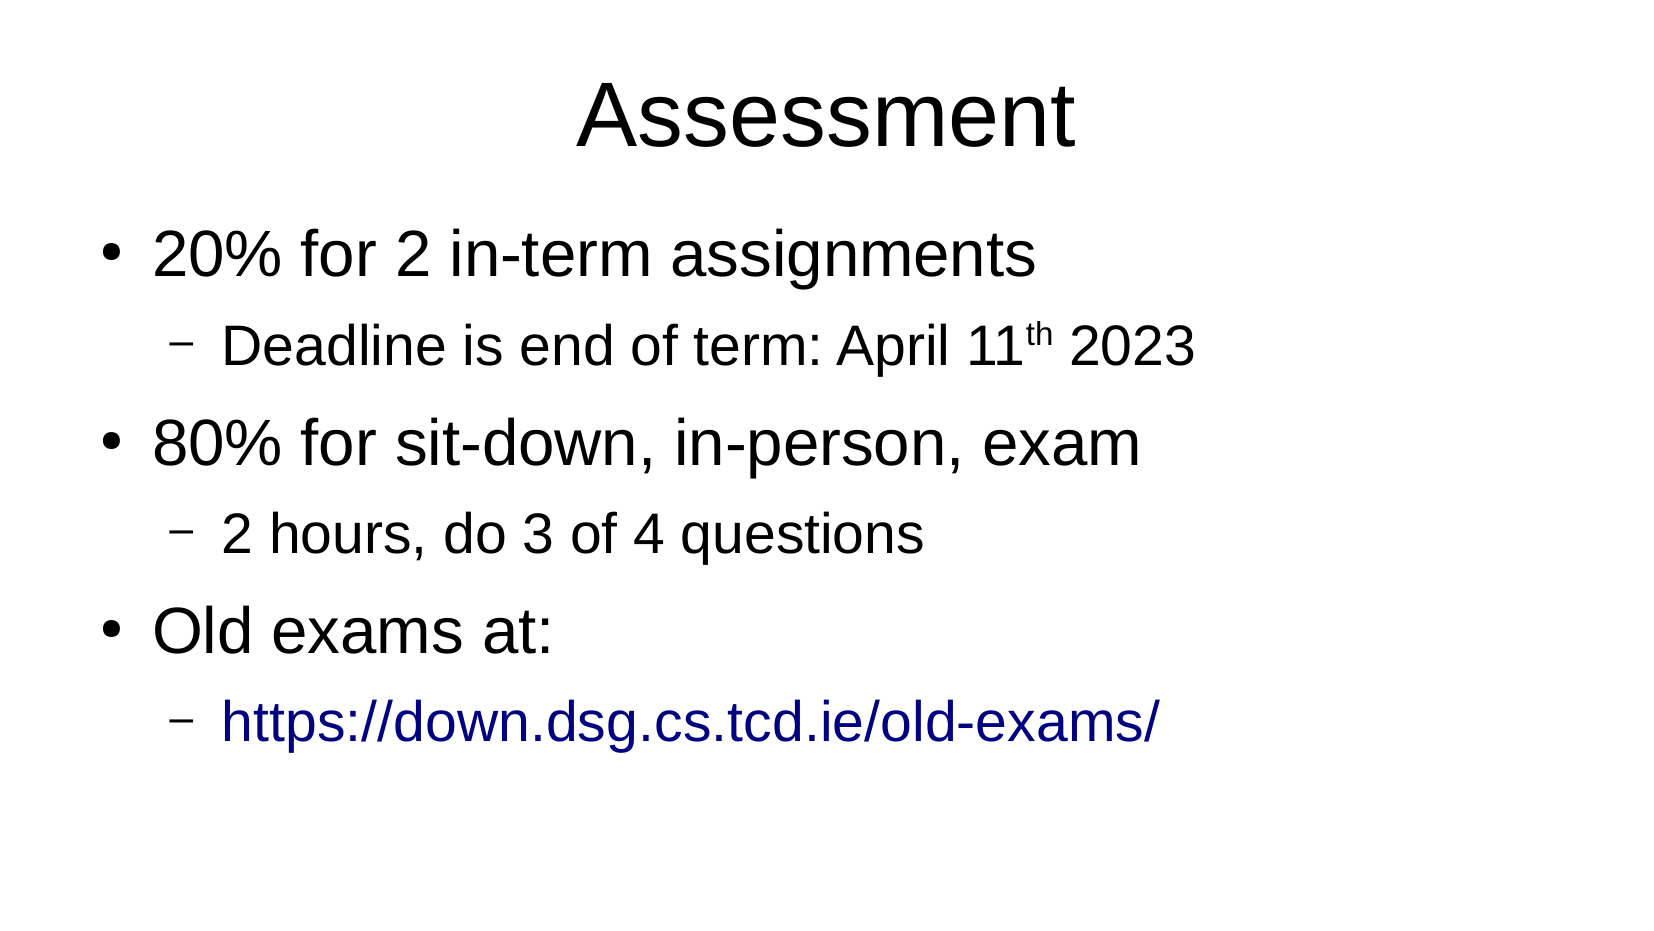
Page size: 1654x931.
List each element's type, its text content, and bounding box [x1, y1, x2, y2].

title Assessment [82, 37, 1571, 193]
list 20% for 2 in-term assignments Deadline is end of term: April 11th 2023 80% for sit-down, in-person, exam 2 hours, do 3 of 4 questions Old exams at: https://down.dsg.cs.tcd.ie/old-exams/ [82, 217, 1571, 758]
